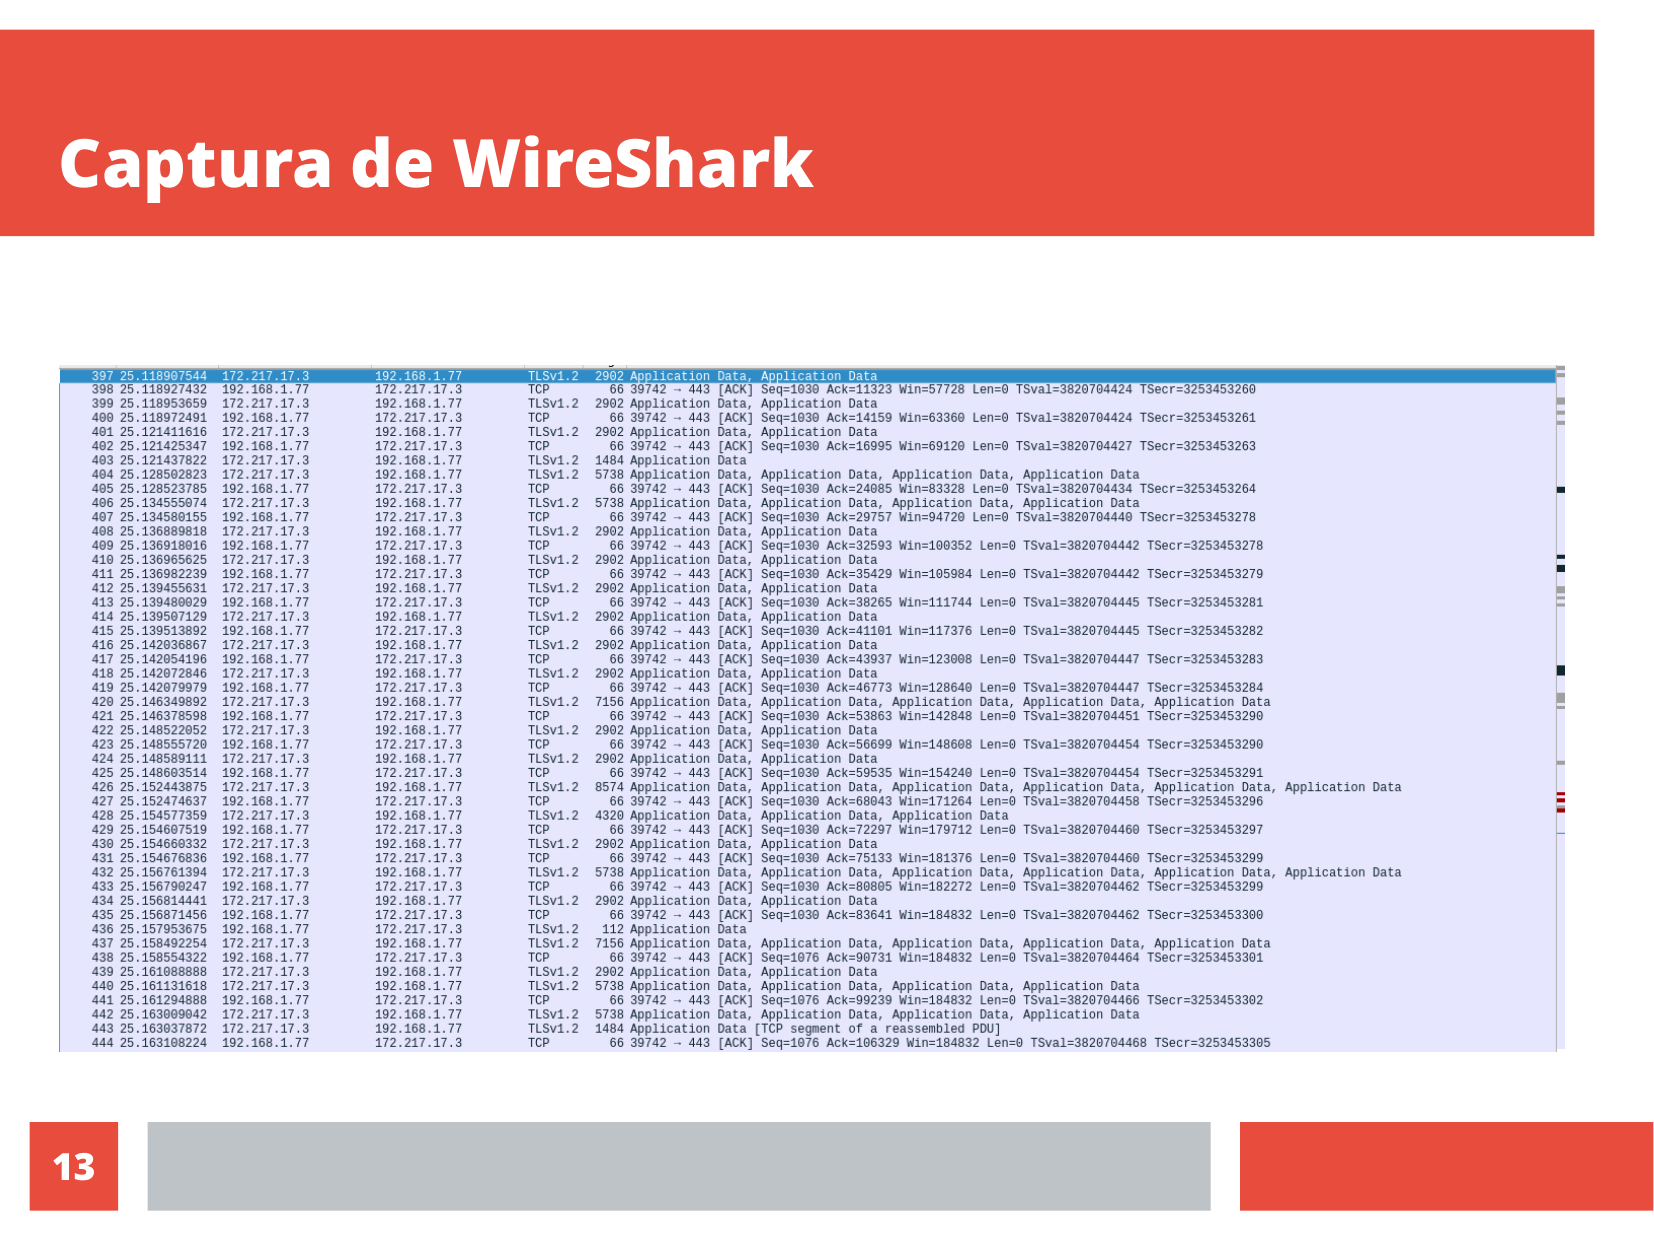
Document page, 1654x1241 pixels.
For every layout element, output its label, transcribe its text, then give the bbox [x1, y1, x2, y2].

title Captura de WireShark [59, 59, 1595, 207]
picture [59, 365, 1565, 1052]
